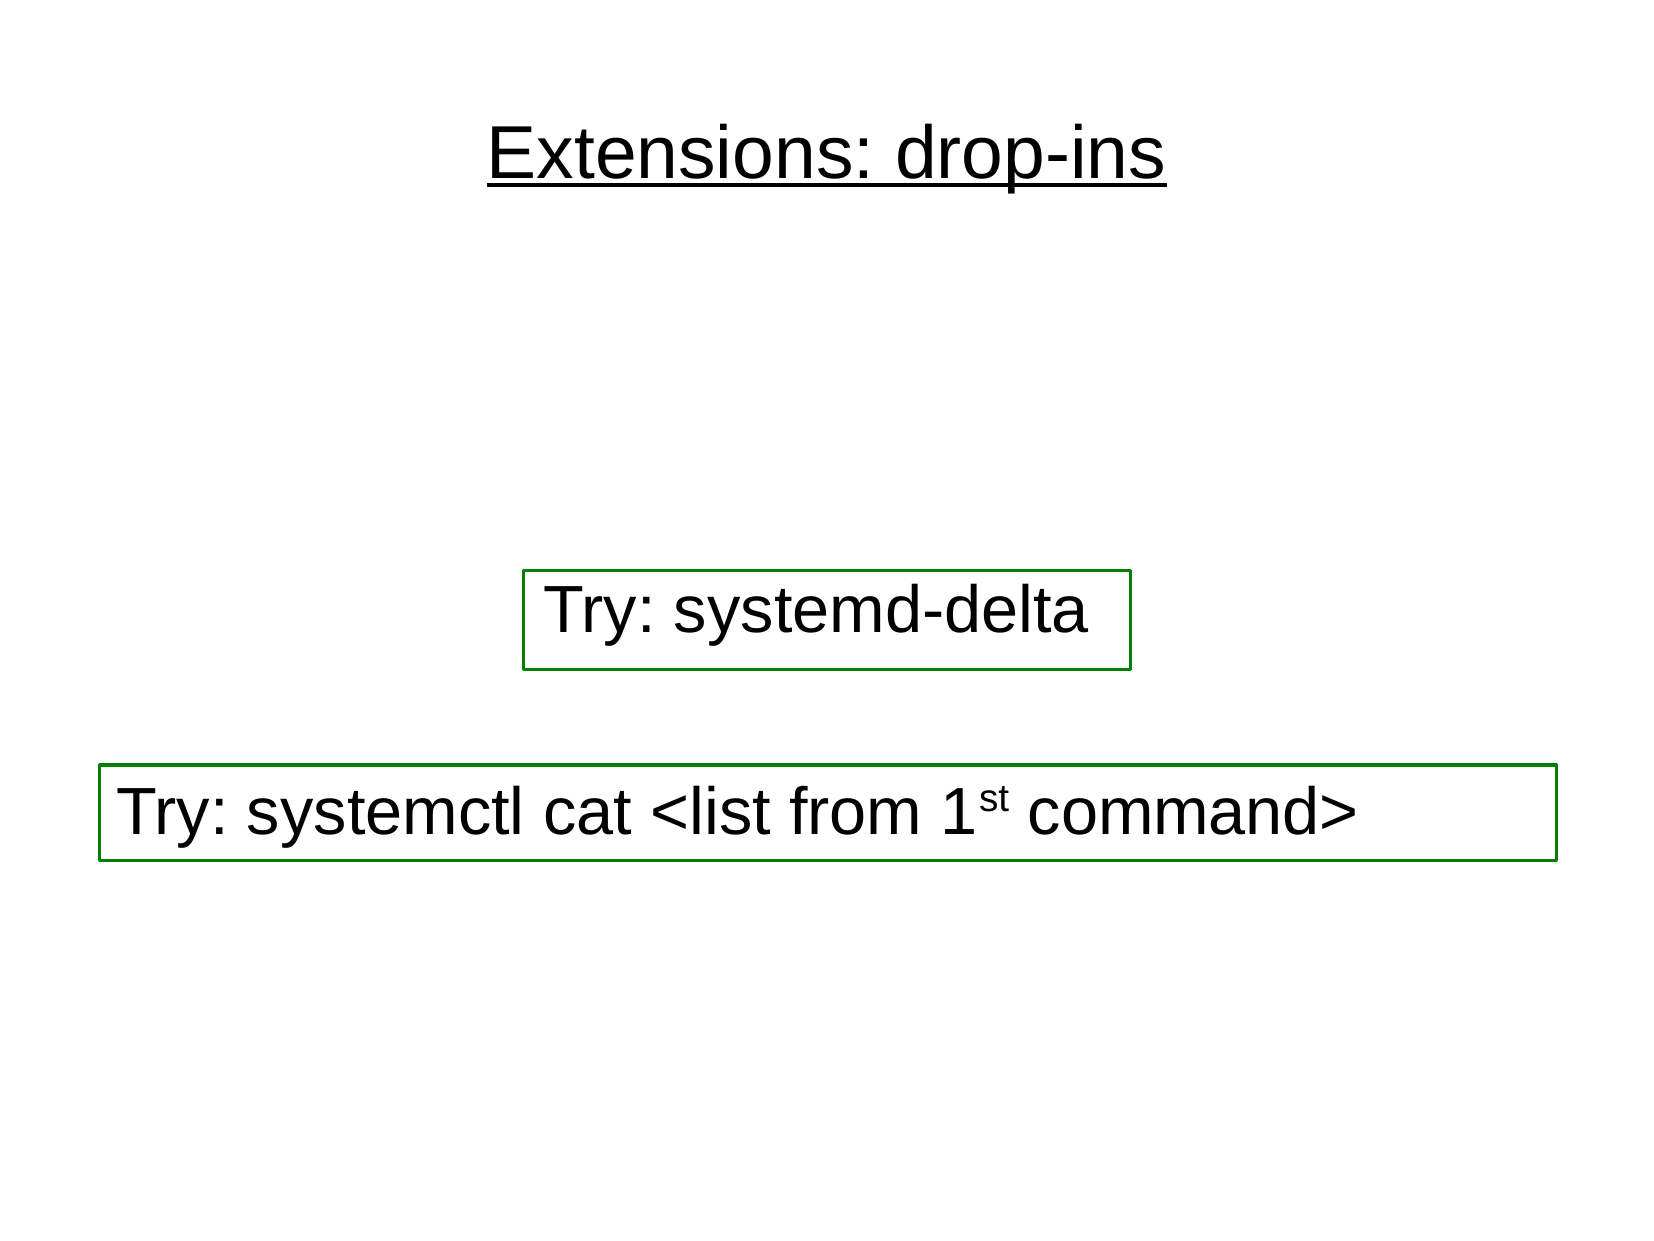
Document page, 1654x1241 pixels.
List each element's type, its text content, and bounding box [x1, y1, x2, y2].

text_box Try: systemctl cat <list from 1st command> [99, 765, 1557, 861]
list Try: systemd-delta [523, 570, 1131, 670]
title Extensions: drop-ins [82, 49, 1571, 257]
